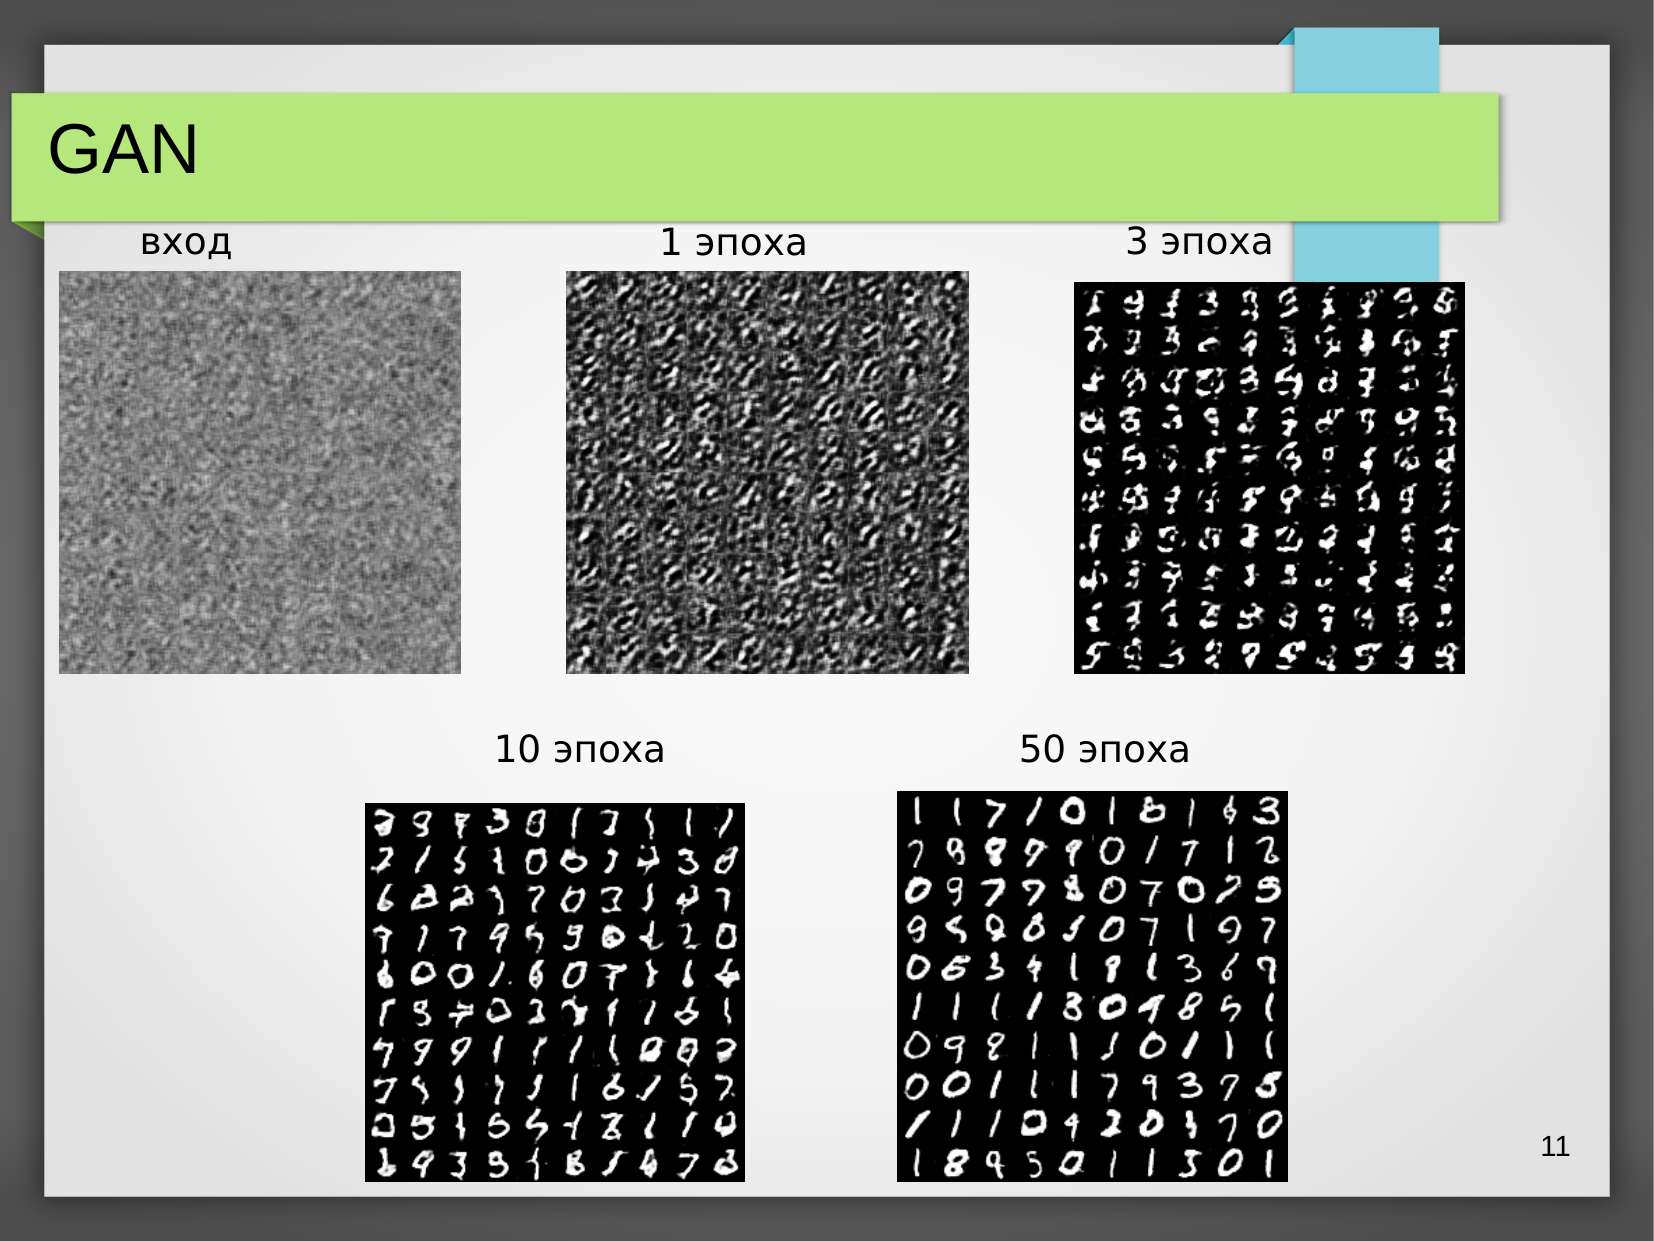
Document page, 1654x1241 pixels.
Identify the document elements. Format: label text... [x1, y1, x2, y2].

picture [0, 0, 1654, 1241]
title GAN [47, 109, 1501, 189]
text_box 10 эпоха [479, 720, 709, 780]
text_box 3 эпоха [1110, 212, 1293, 271]
text_box 50 эпоха [1003, 720, 1252, 779]
text_box 1 эпоха [644, 212, 827, 272]
text_box вход [124, 212, 308, 271]
